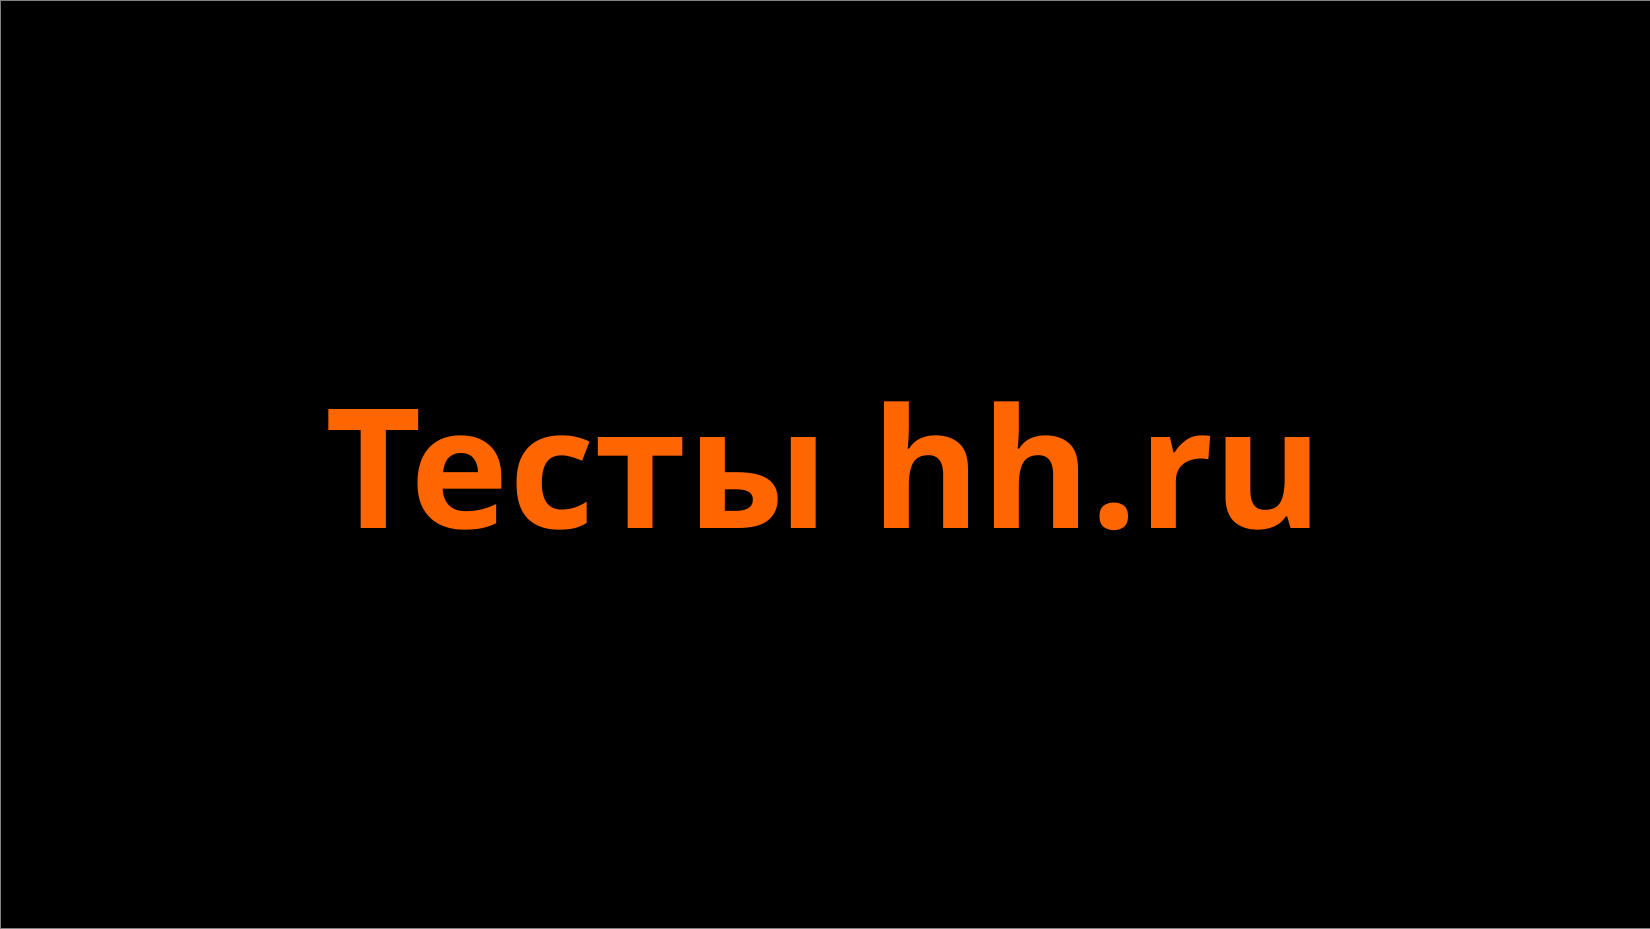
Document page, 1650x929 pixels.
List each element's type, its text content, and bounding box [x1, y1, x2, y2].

subtitle Тесты hh.ru [0, 0, 1650, 929]
